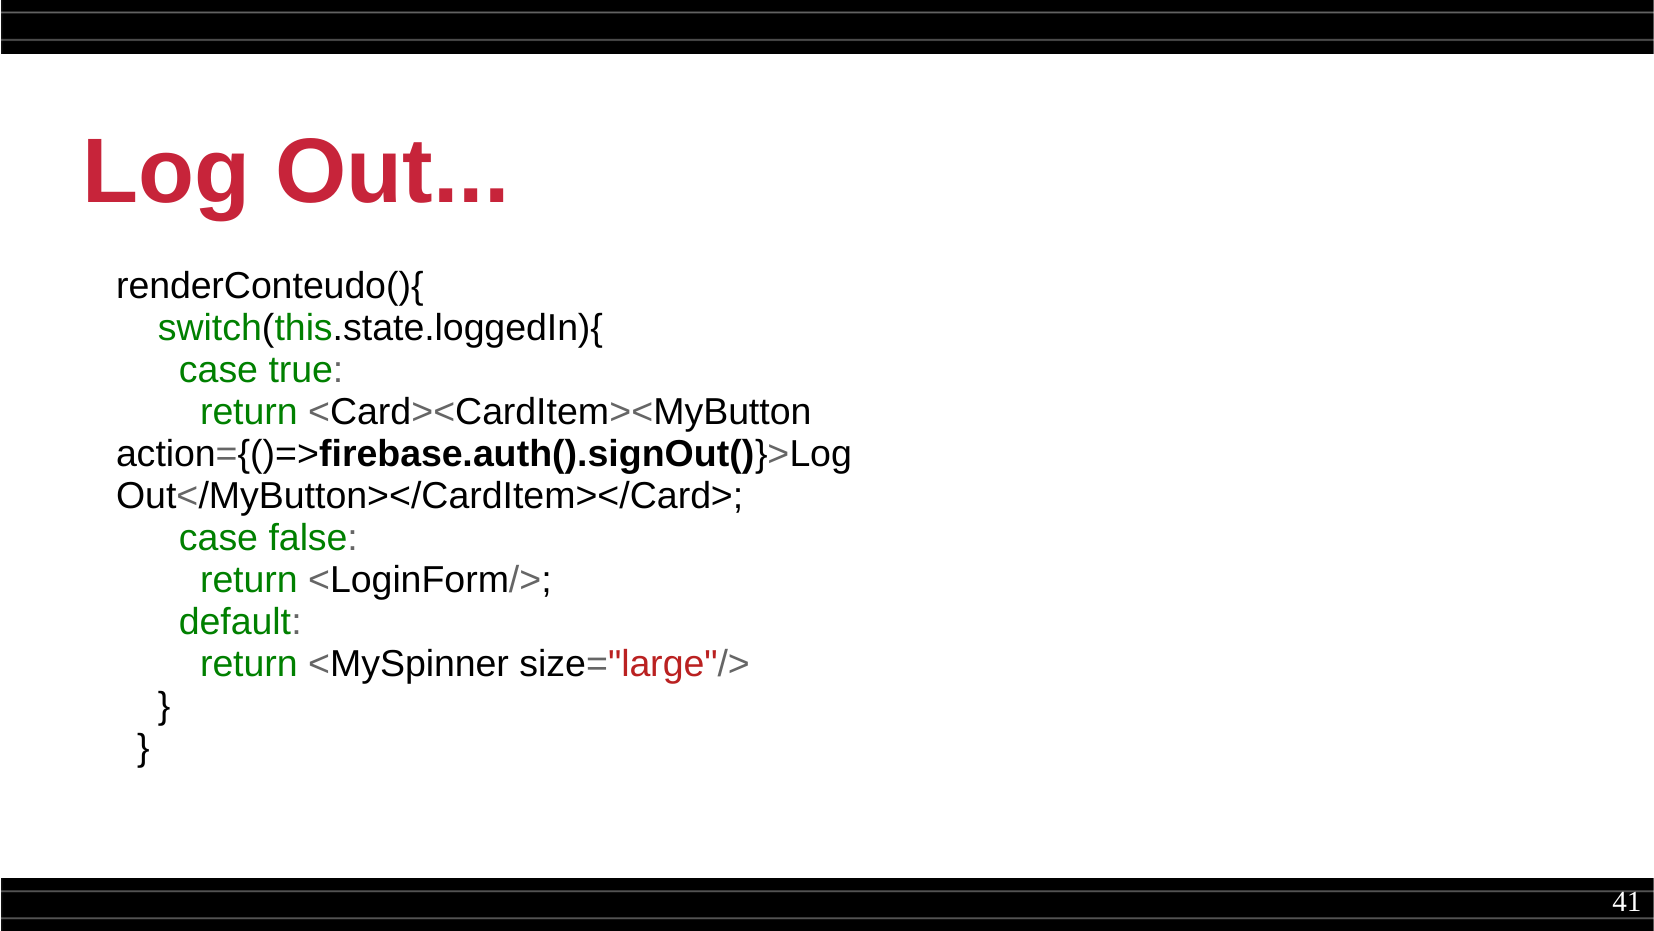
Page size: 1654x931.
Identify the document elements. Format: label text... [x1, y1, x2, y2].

picture [1, 878, 1654, 931]
title Log Out... [82, 92, 1571, 249]
text_box renderConteudo(){ switch(this.state.loggedIn){ case true: return <Card><CardItem><MyButton action={()=>firebase.auth().signOut()}>Log Out</MyButton></CardItem></Card>; case false: return <LoginForm/>; default: return <MySpinner size="large"/> } } [101, 257, 1504, 777]
picture [1, 0, 1654, 54]
